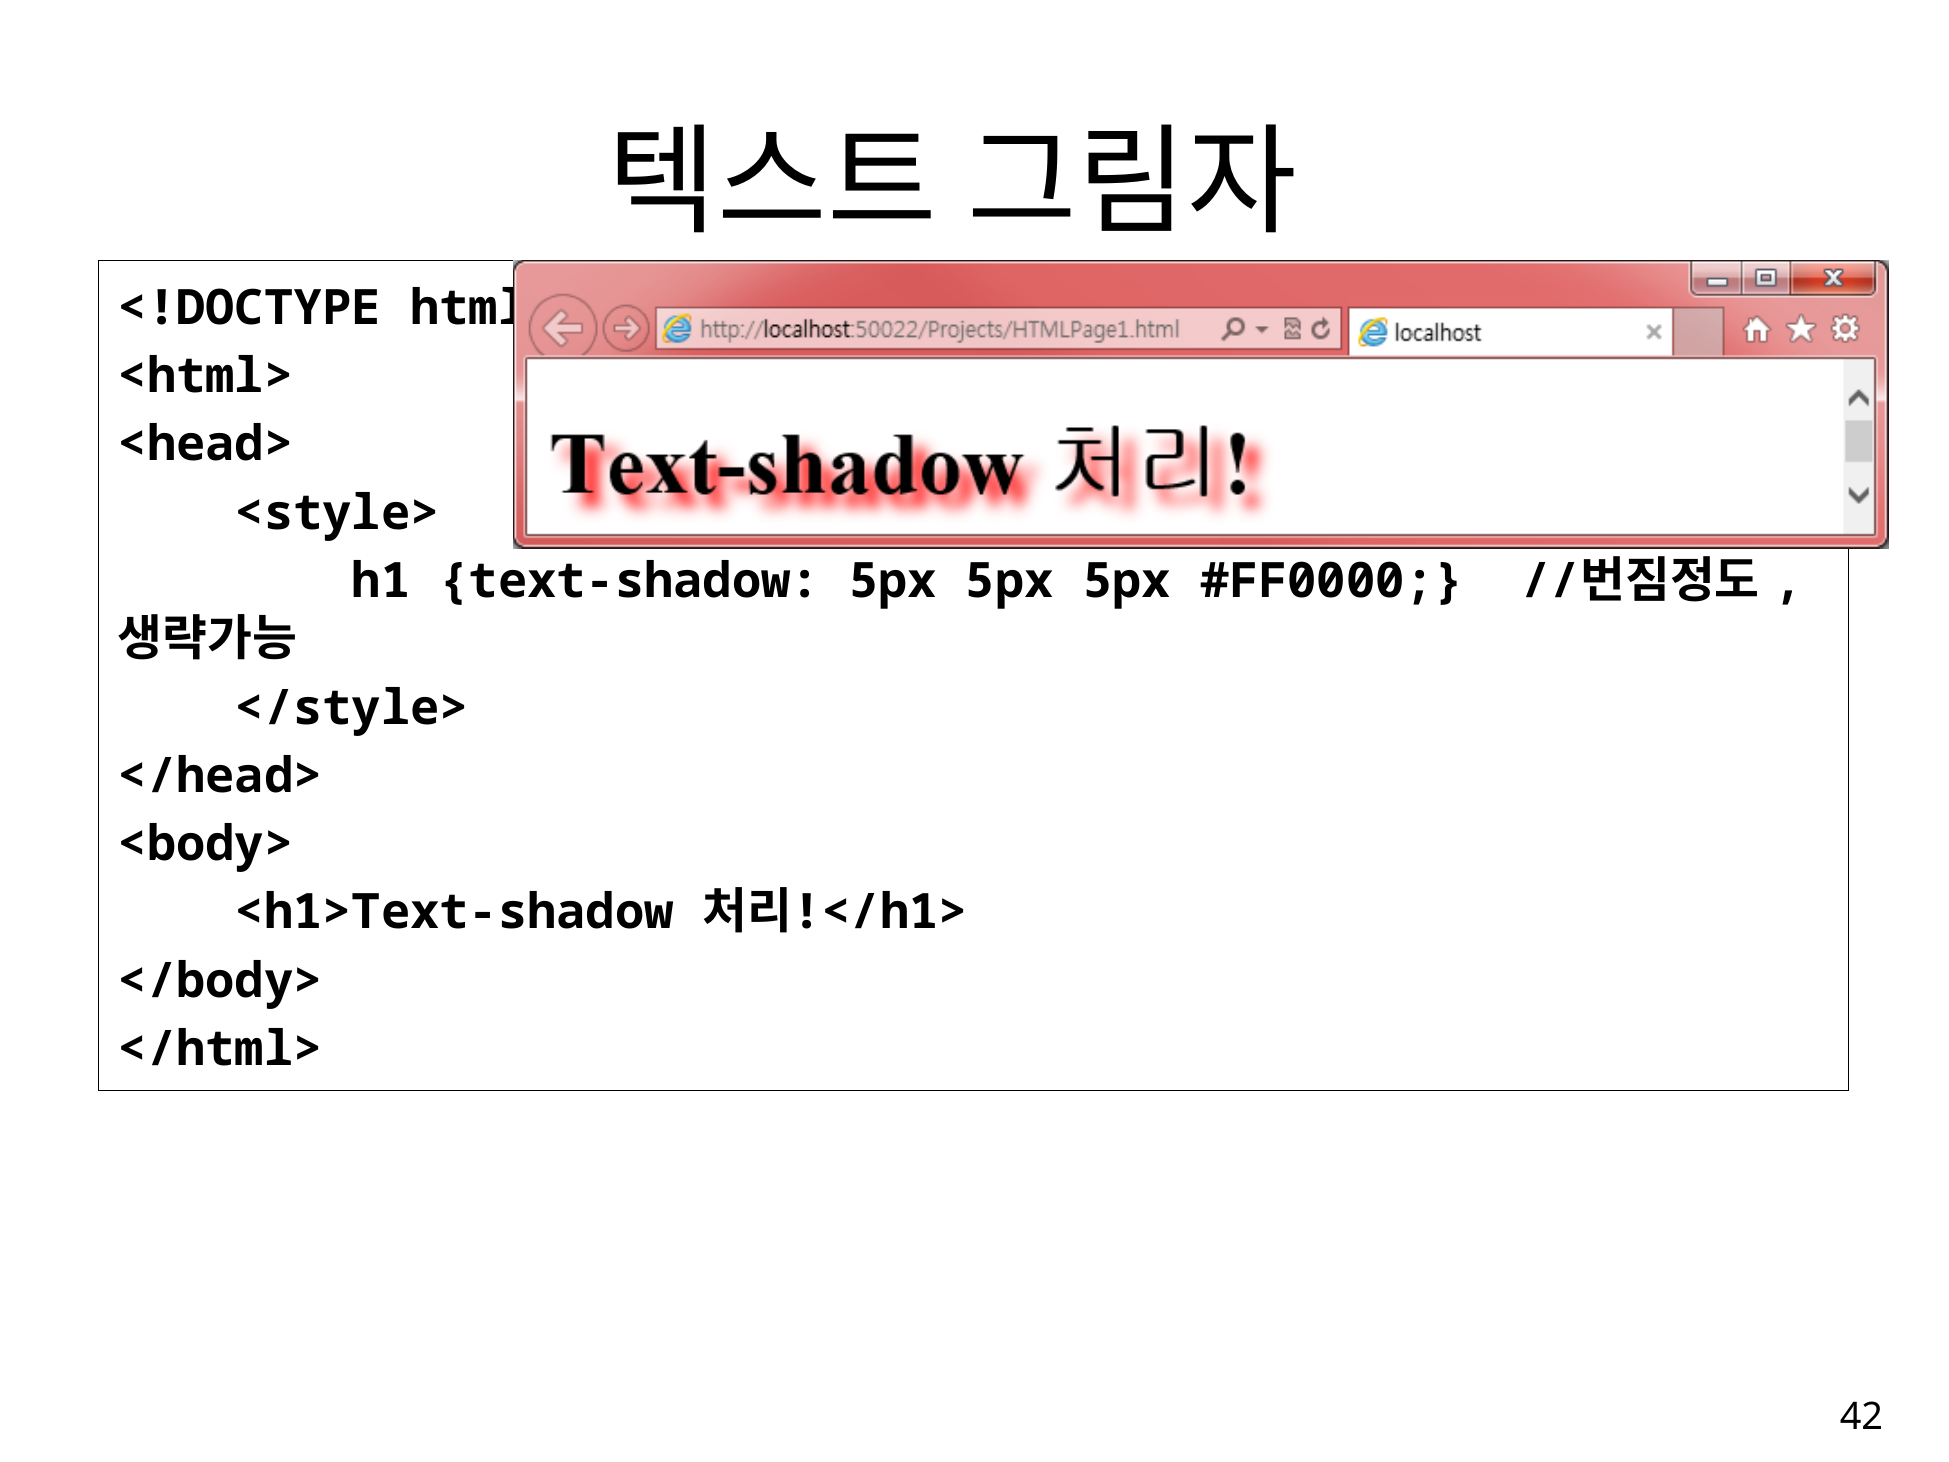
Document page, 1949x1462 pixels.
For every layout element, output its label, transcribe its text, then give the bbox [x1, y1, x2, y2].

slide_number <숫자> [1496, 1372, 1899, 1462]
text_box <!DOCTYPE html> <html> <head> <style> h1 {text-shadow: 5px 5px 5px #FF0000;} //번짐정도 ,생략가능 </style> </head> <body> <h1>Text-shadow 처리!</h1> </body> </html> [98, 260, 1849, 1091]
picture [513, 260, 1889, 549]
title 텍스트 그림자 [156, 92, 1749, 255]
